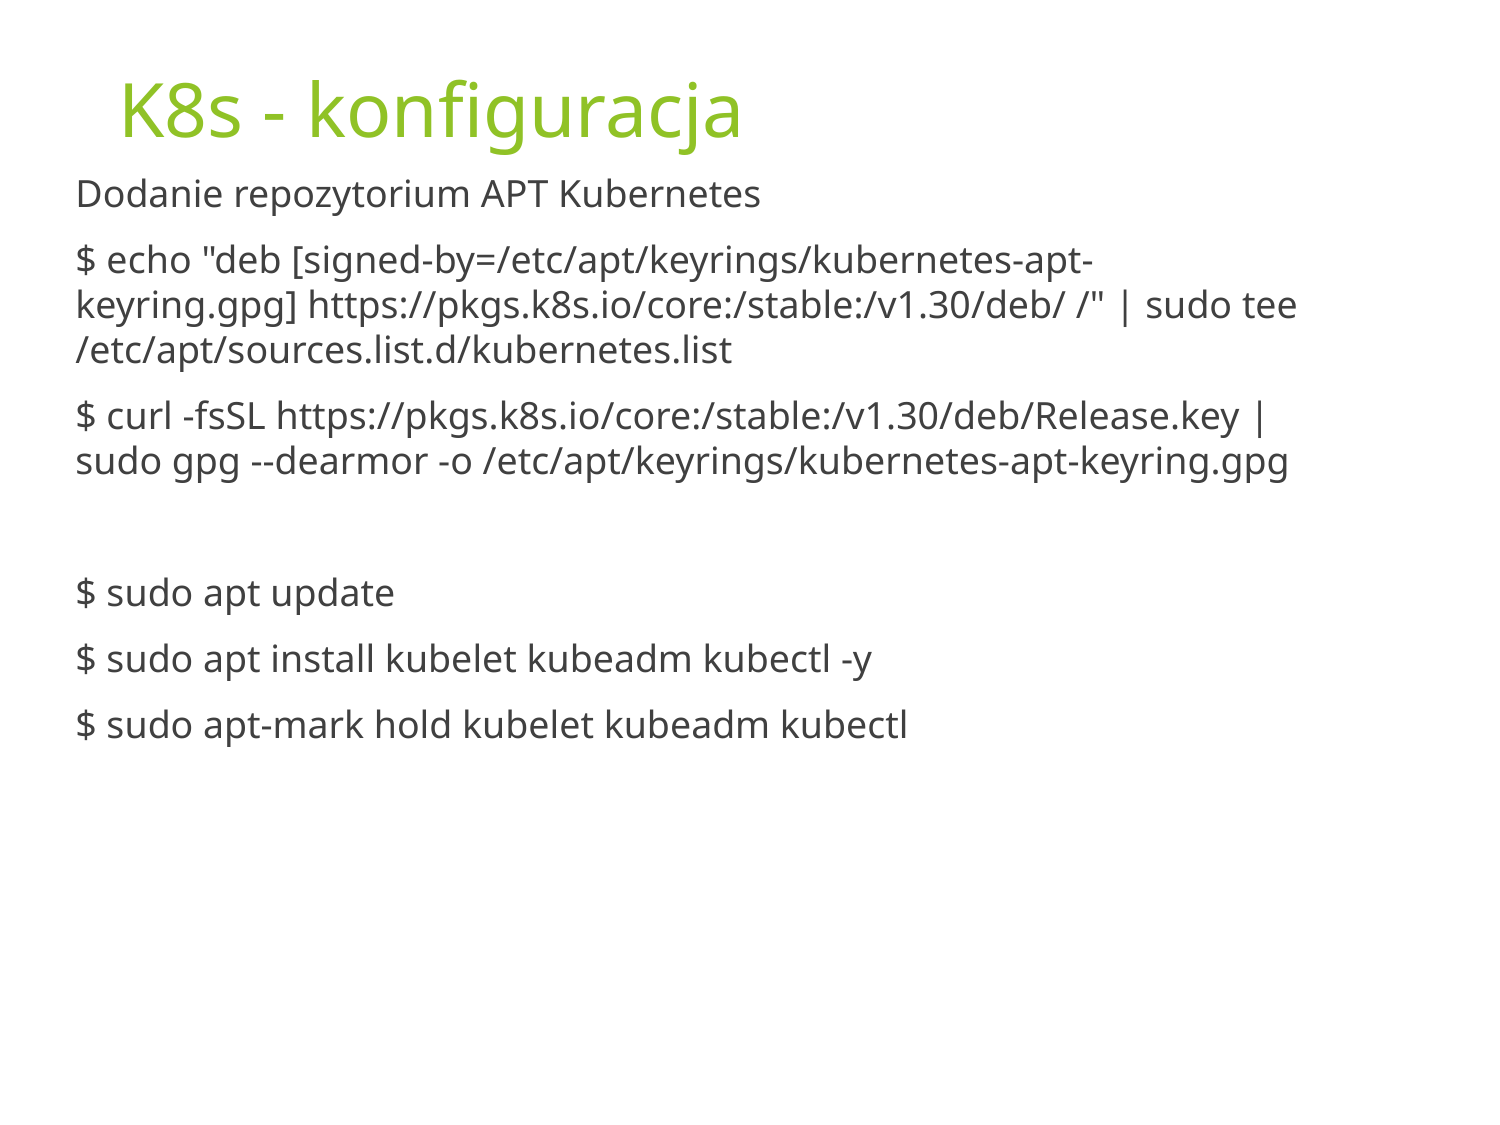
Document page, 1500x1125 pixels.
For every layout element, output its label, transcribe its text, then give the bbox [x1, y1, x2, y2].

title K8s - konfiguracja [103, 54, 1145, 162]
list Dodanie repozytorium APT Kubernetes $ echo "deb [signed-by=/etc/apt/keyrings/kubernetes-apt-keyring.gpg] https://pkgs.k8s.io/core:/stable:/v1.30/deb/ /" | sudo tee /etc/apt/sources.list.d/kubernetes.list $ curl -fsSL https://pkgs.k8s.io/core:/stable:/v1.30/deb/Release.key | sudo gpg --dearmor -o /etc/apt/keyrings/kubernetes-apt-keyring.gpg $ sudo apt update $ sudo apt install kubelet kubeadm kubectl -y $ sudo apt-mark hold kubelet kubeadm kubectl [60, 162, 1324, 1125]
